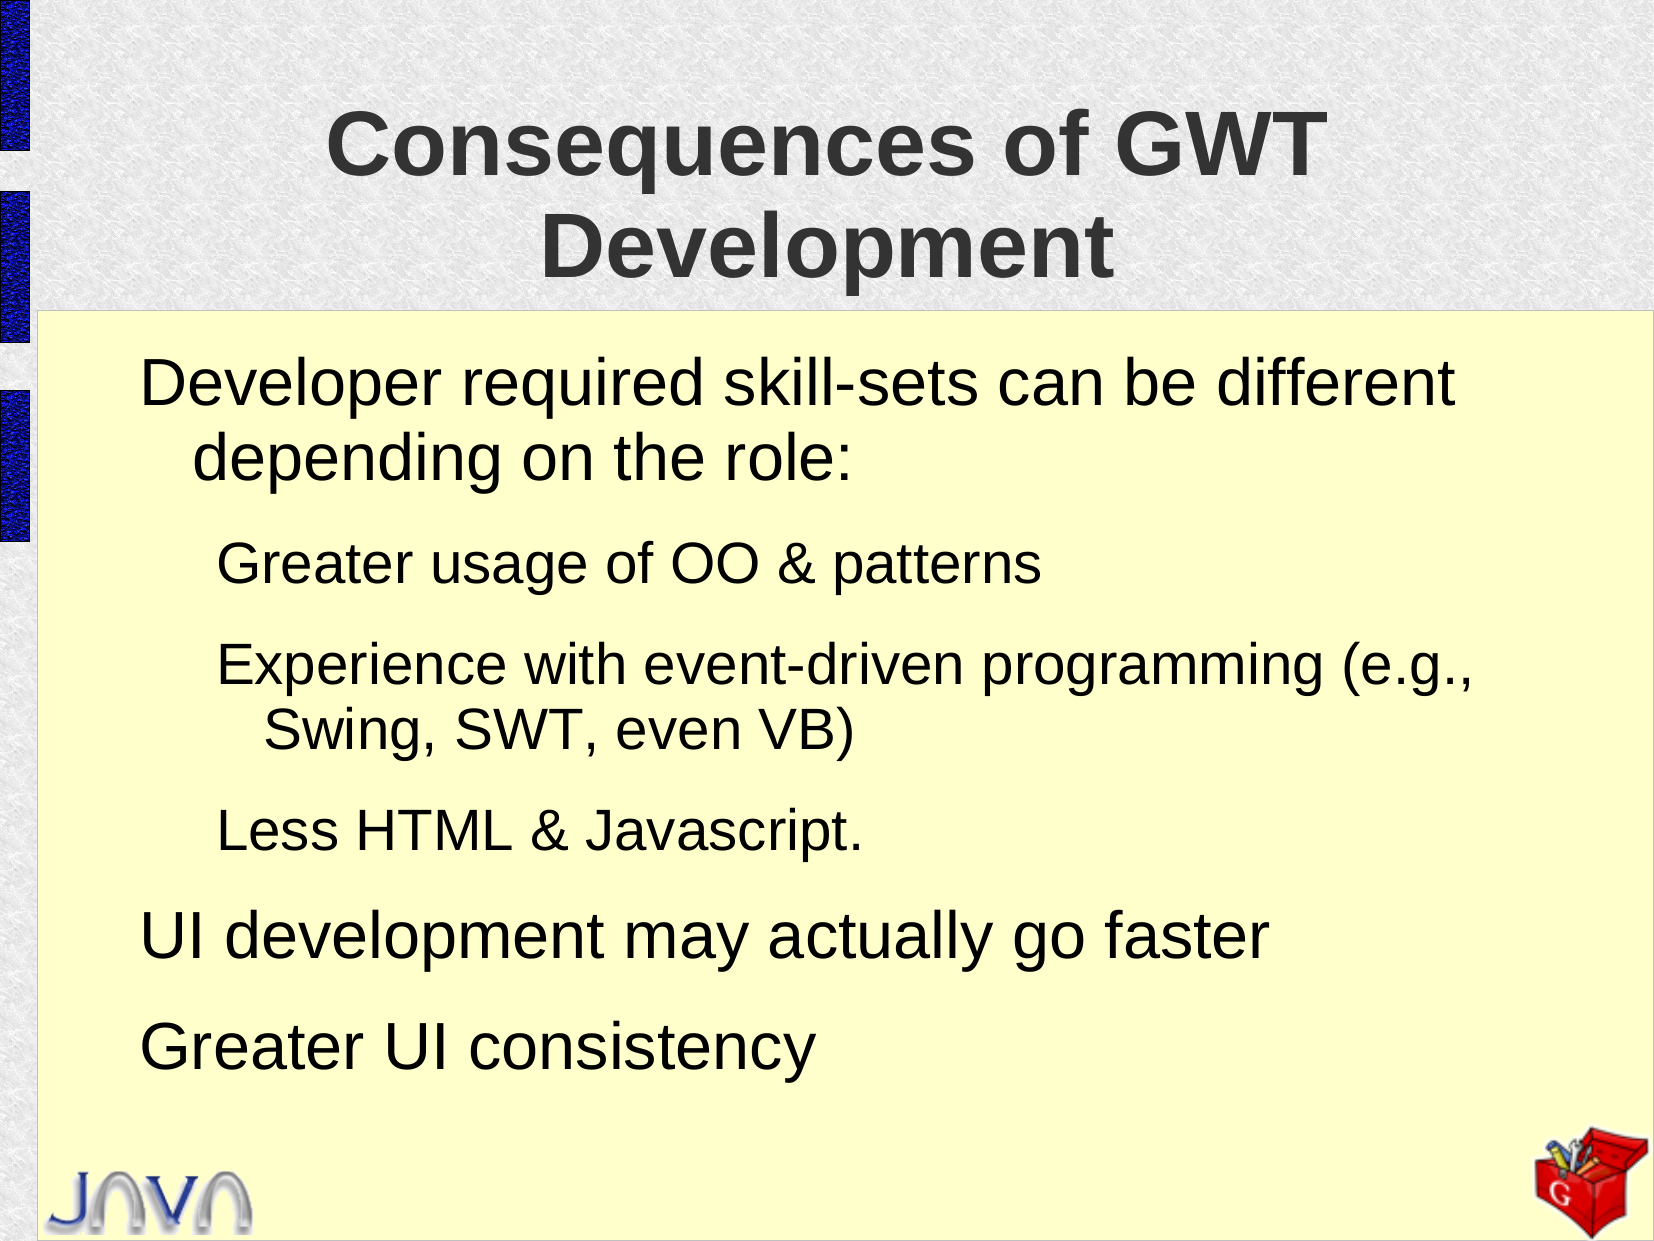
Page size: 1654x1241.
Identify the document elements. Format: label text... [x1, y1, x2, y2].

picture [1, 192, 29, 342]
picture [43, 1162, 263, 1235]
title Consequences of GWT Development [121, 76, 1534, 313]
picture [0, 0, 1654, 1241]
picture [1525, 1118, 1654, 1241]
picture [1, 391, 29, 541]
list Developer required skill-sets can be different depending on the role: Greater usage of OO & patterns Experience with event-driven programming (e.g., Swing, SWT, even VB) Less HTML & Javascript. UI development may actually go faster Greater UI consistency [121, 344, 1534, 1148]
picture [1, 1, 29, 150]
